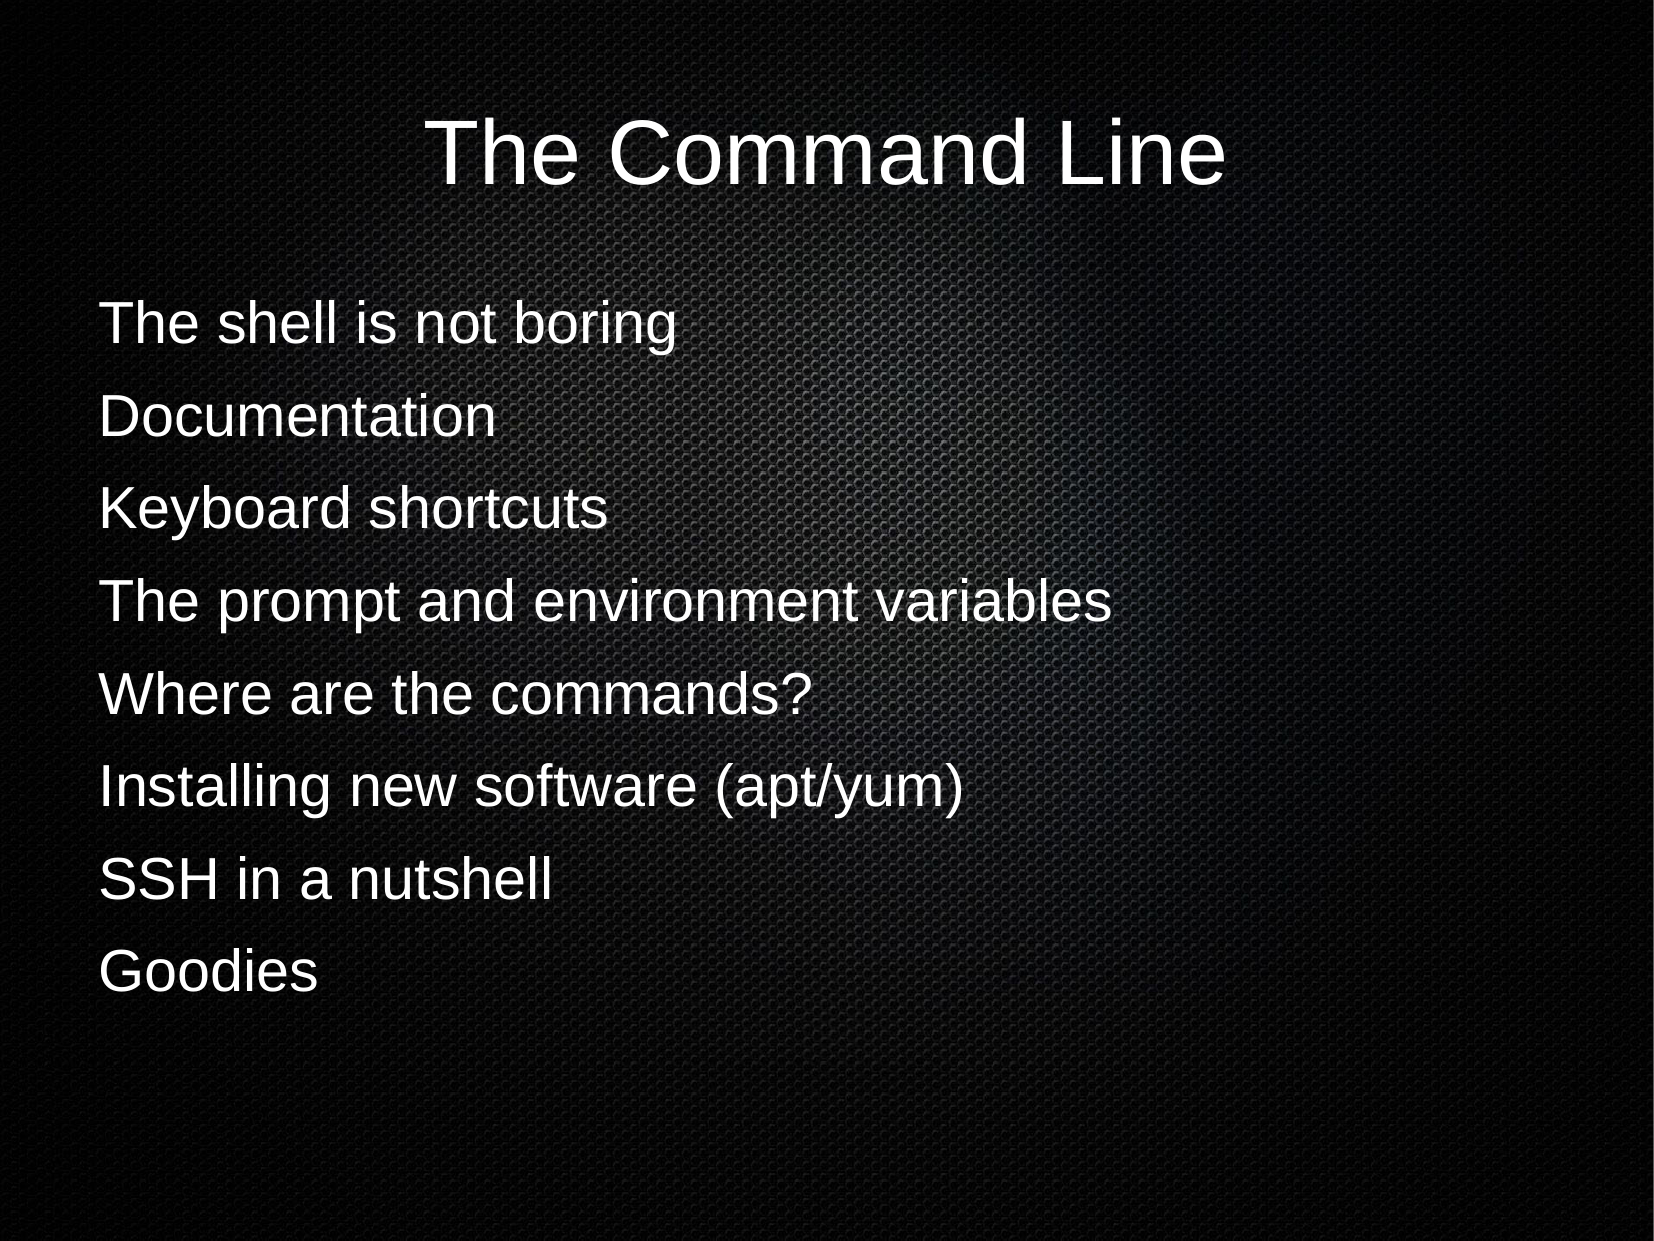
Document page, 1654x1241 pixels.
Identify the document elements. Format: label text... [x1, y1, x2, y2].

title The Command Line [82, 49, 1571, 257]
picture [0, 0, 1654, 1241]
list The shell is not boring Documentation Keyboard shortcuts The prompt and environment variables Where are the commands? Installing new software (apt/yum) SSH in a nutshell Goodies [82, 290, 1571, 1010]
